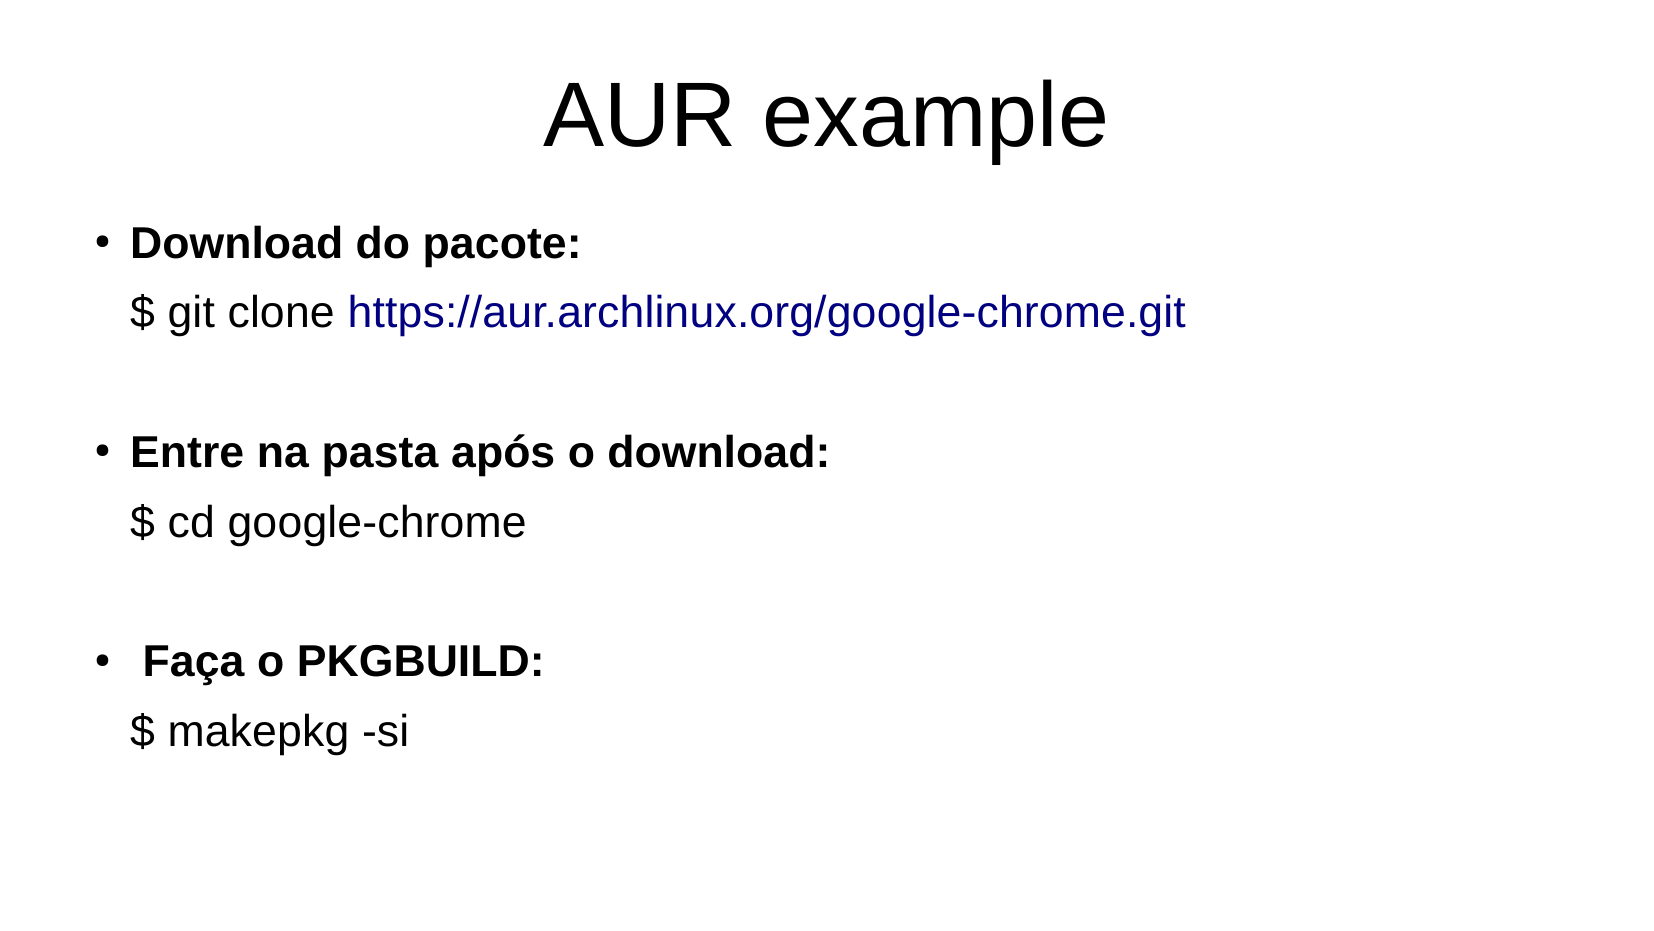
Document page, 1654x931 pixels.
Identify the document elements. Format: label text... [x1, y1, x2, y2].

list Download do pacote: $ git clone https://aur.archlinux.org/google-chrome.git Entre na pasta após o download: $ cd google-chrome Faça o PKGBUILD: $ makepkg -si [82, 217, 1571, 758]
title AUR example [82, 37, 1571, 193]
